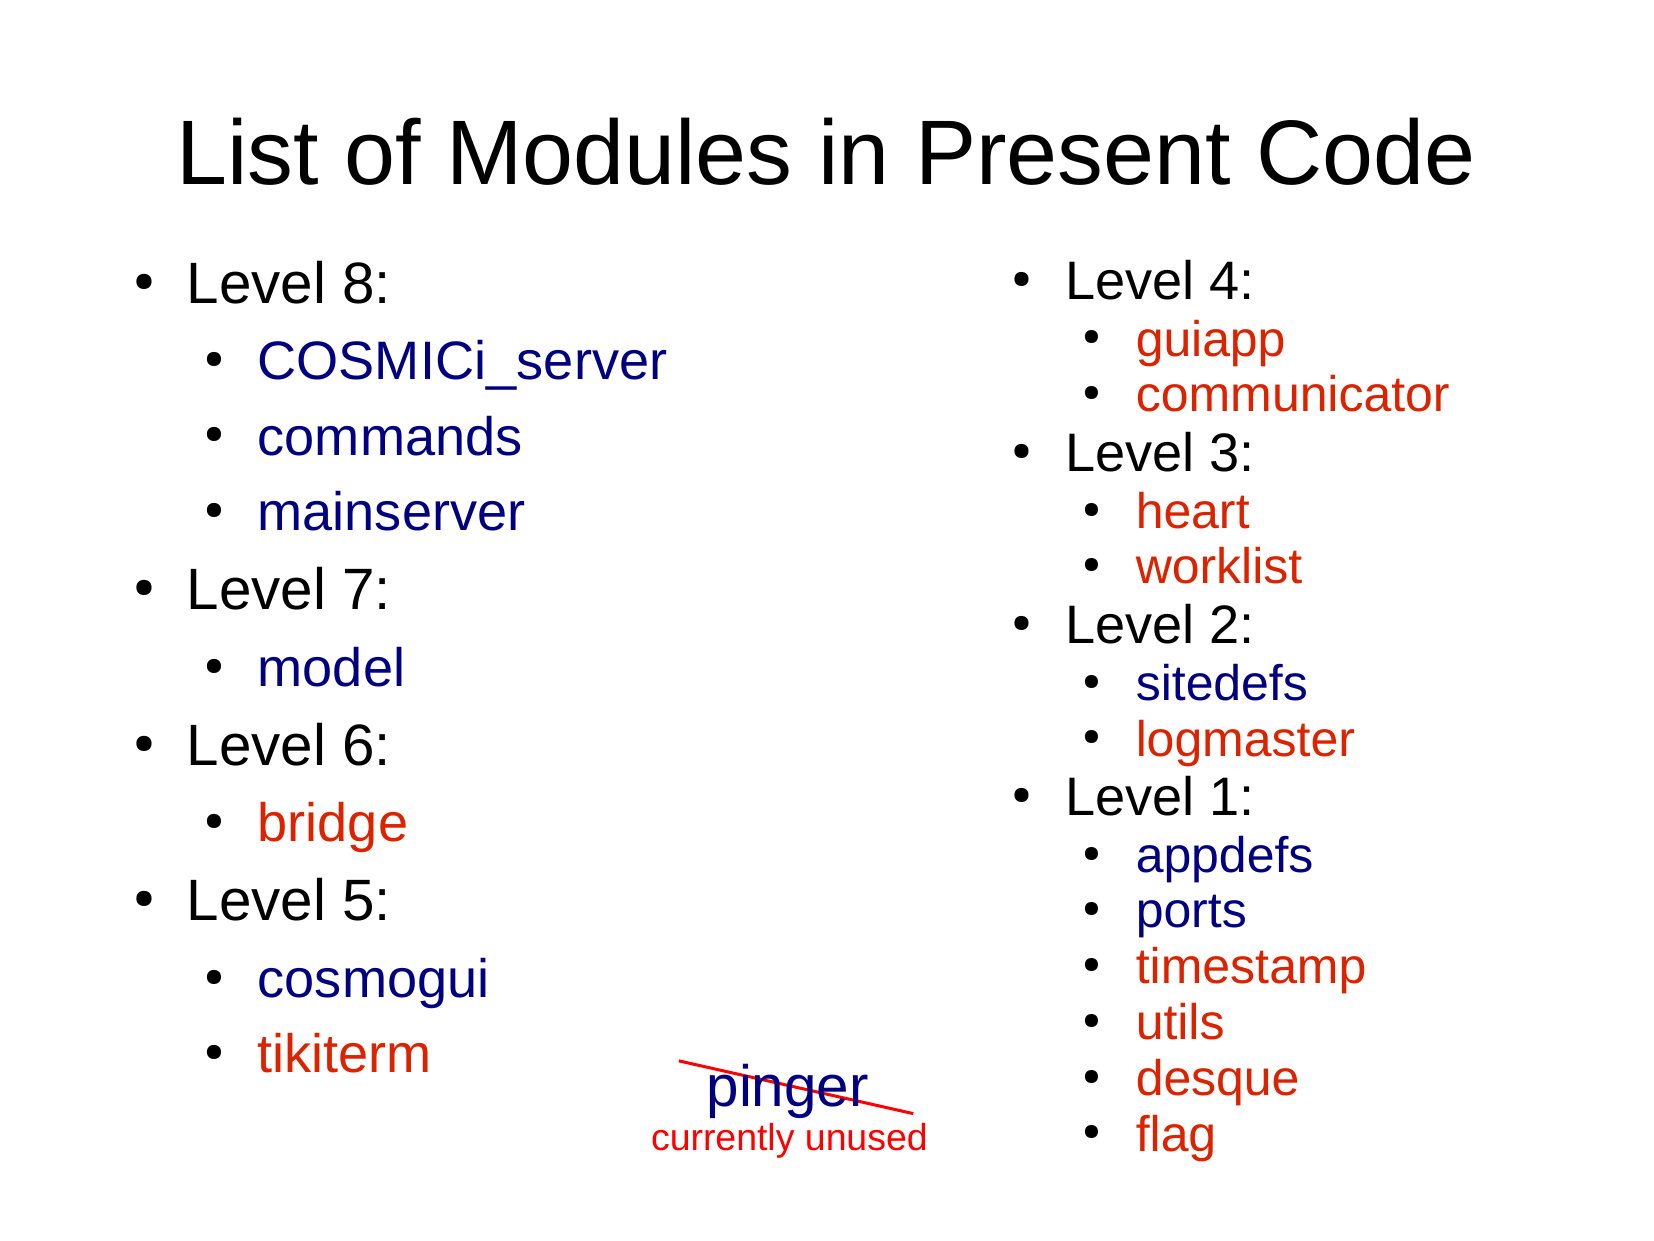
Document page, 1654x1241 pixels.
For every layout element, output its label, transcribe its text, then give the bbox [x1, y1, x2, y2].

list Level 8: COSMICi_server commands mainserver Level 7: model Level 6: bridge Level 5: cosmogui tikiterm [115, 250, 842, 1164]
text_box pinger [691, 1046, 885, 1126]
text_box currently unused [636, 1108, 942, 1166]
title List of Modules in Present Code [82, 49, 1571, 257]
list Level 4: guiapp communicator Level 3: heart worklist Level 2: sitedefs logmaster Level 1: appdefs ports timestamp utils desque flag [994, 250, 1591, 1162]
